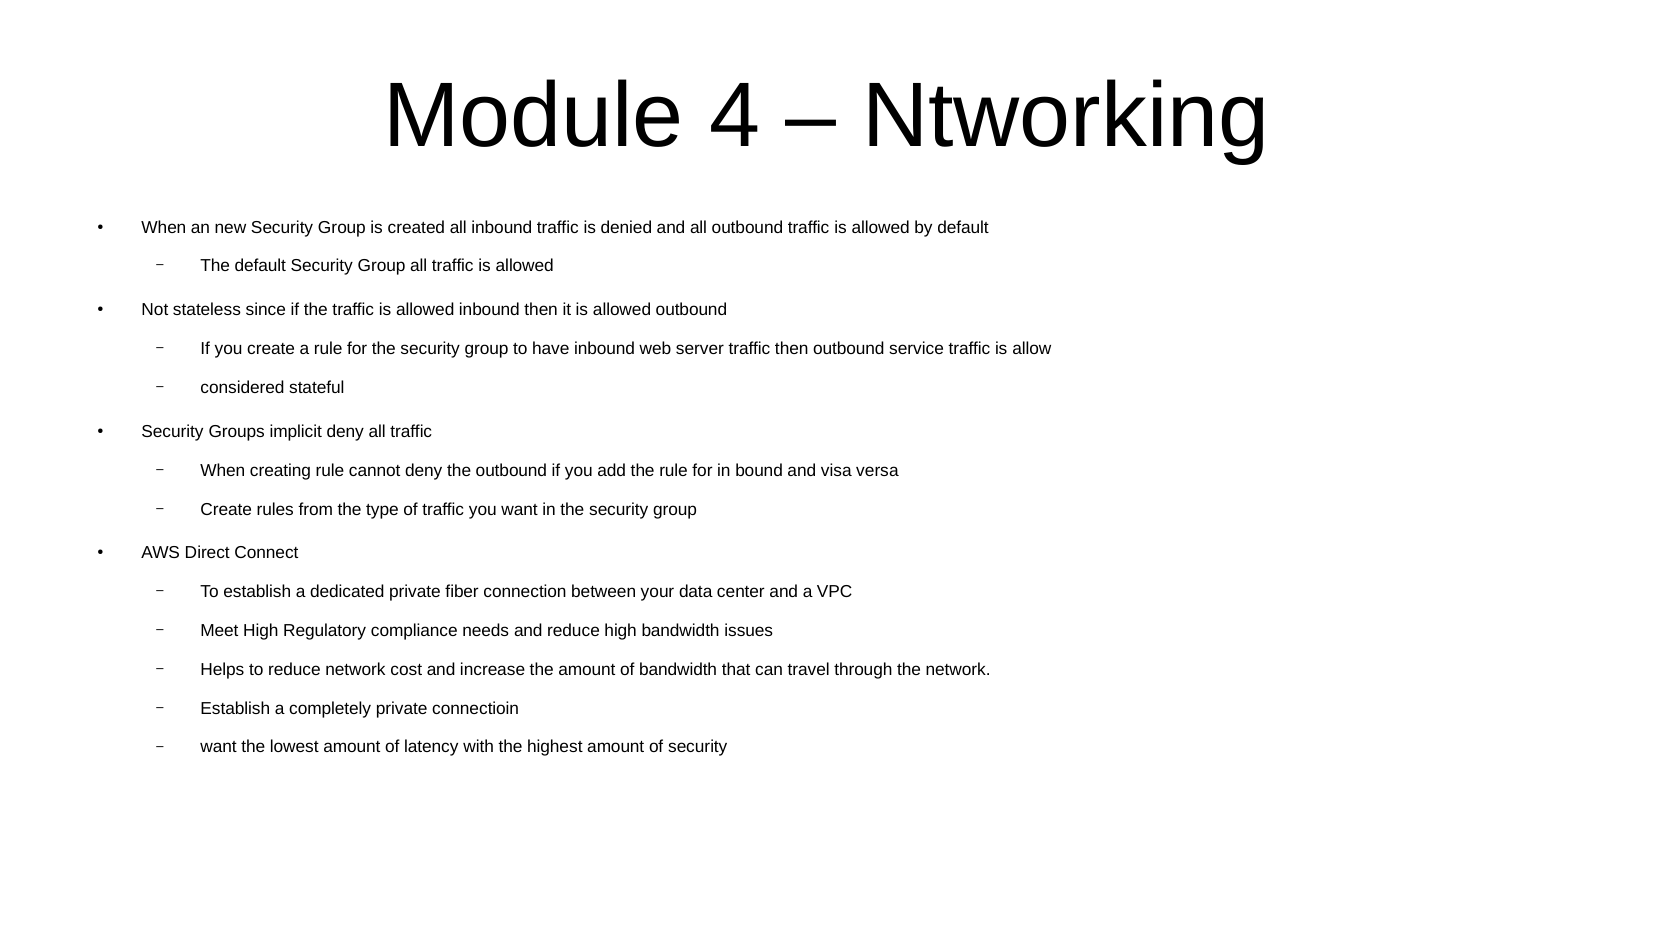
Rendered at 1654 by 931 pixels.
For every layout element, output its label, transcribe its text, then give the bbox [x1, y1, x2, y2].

title Module 4 – Ntworking [82, 37, 1571, 193]
list When an new Security Group is created all inbound traffic is denied and all outbound traffic is allowed by default The default Security Group all traffic is allowed Not stateless since if the traffic is allowed inbound then it is allowed outbound If you create a rule for the security group to have inbound web server traffic then outbound service traffic is allow considered stateful Security Groups implicit deny all traffic When creating rule cannot deny the outbound if you add the rule for in bound and visa versa Create rules from the type of traffic you want in the security group AWS Direct Connect To establish a dedicated private fiber connection between your data center and a VPC Meet High Regulatory compliance needs and reduce high bandwidth issues Helps to reduce network cost and increase the amount of bandwidth that can travel through the network. Establish a completely private connectioin want the lowest amount of latency with the highest amount of security [82, 217, 1571, 758]
